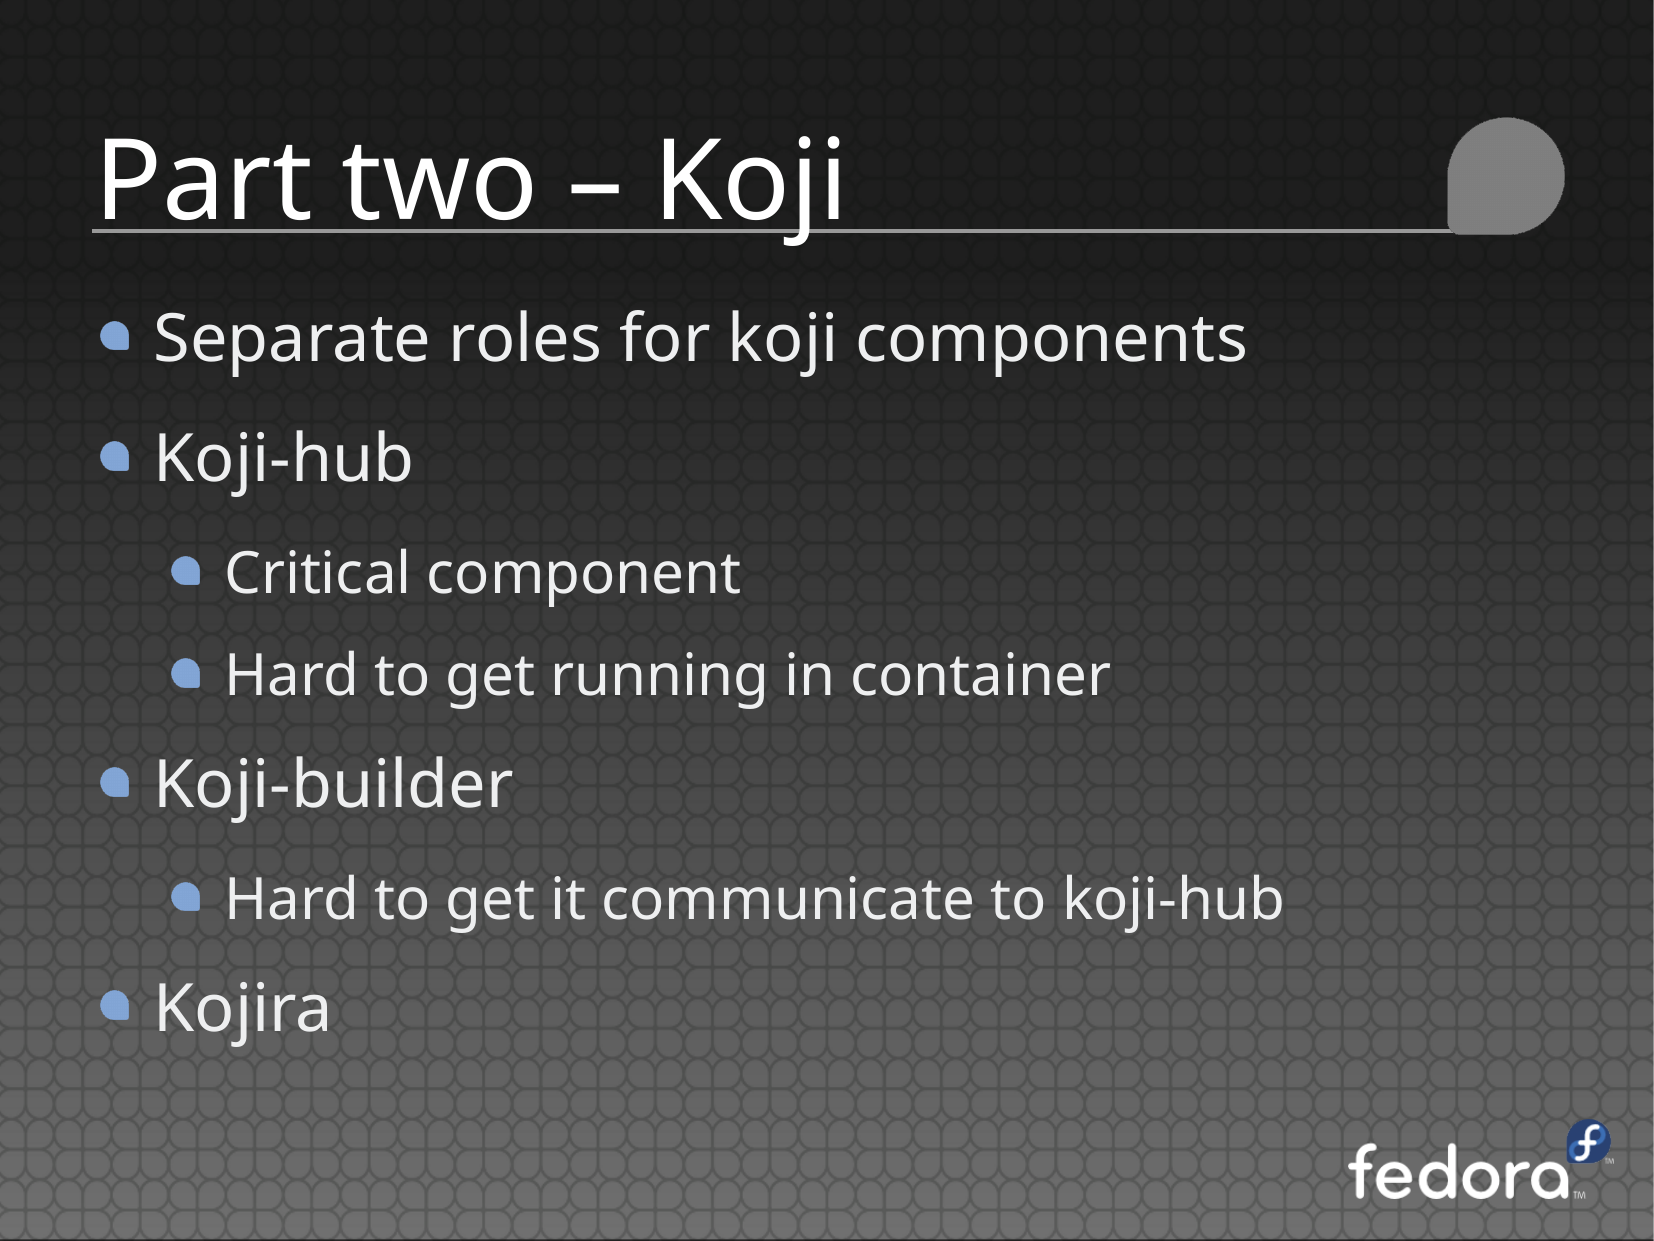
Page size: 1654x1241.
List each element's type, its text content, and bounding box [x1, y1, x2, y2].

title Part two – Koji [94, 100, 1426, 251]
list Separate roles for koji components Koji-hub Critical component Hard to get running in container Koji-builder Hard to get it communicate to koji-hub Kojira [82, 290, 1571, 1094]
picture [0, 0, 1654, 1241]
